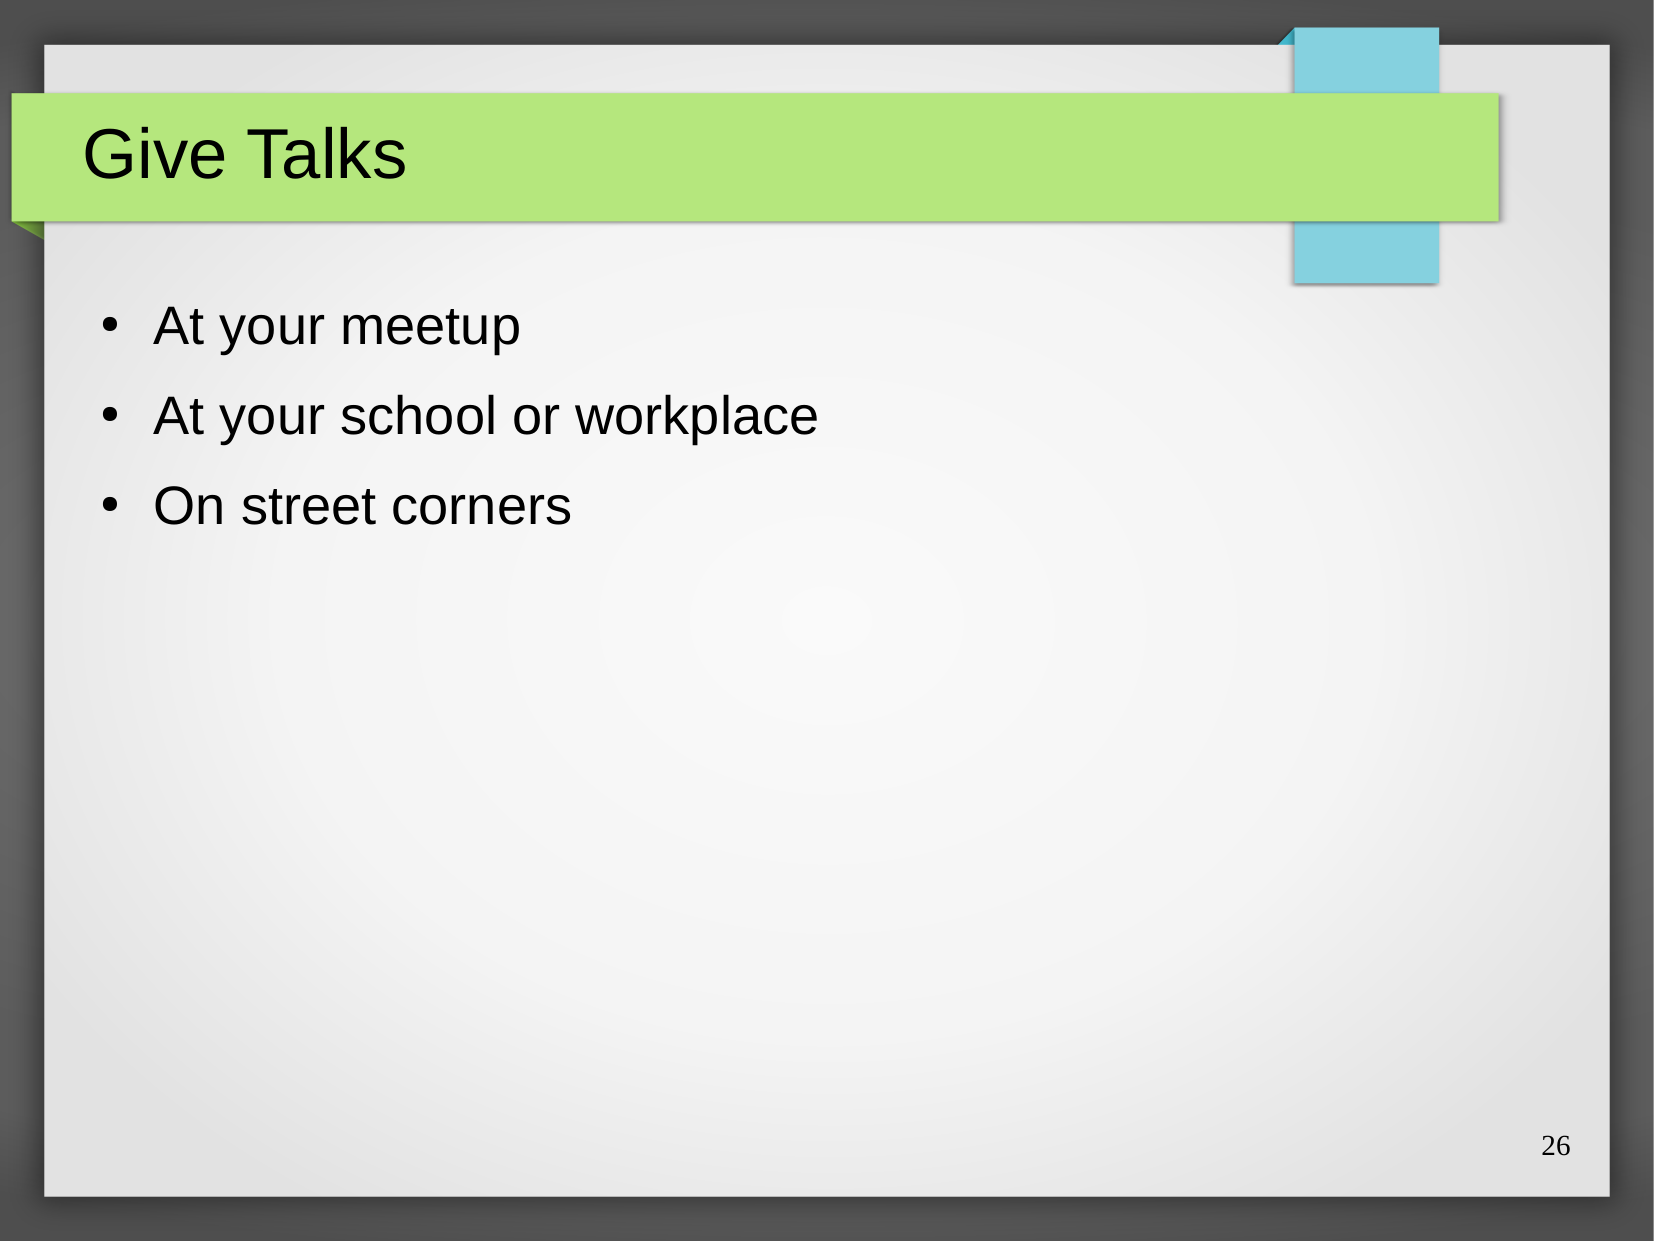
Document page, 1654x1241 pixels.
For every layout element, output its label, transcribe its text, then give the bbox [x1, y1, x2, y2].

title Give Talks [82, 94, 1264, 213]
list At your meetup At your school or workplace On street corners [82, 295, 1571, 1015]
picture [0, 0, 1654, 1241]
